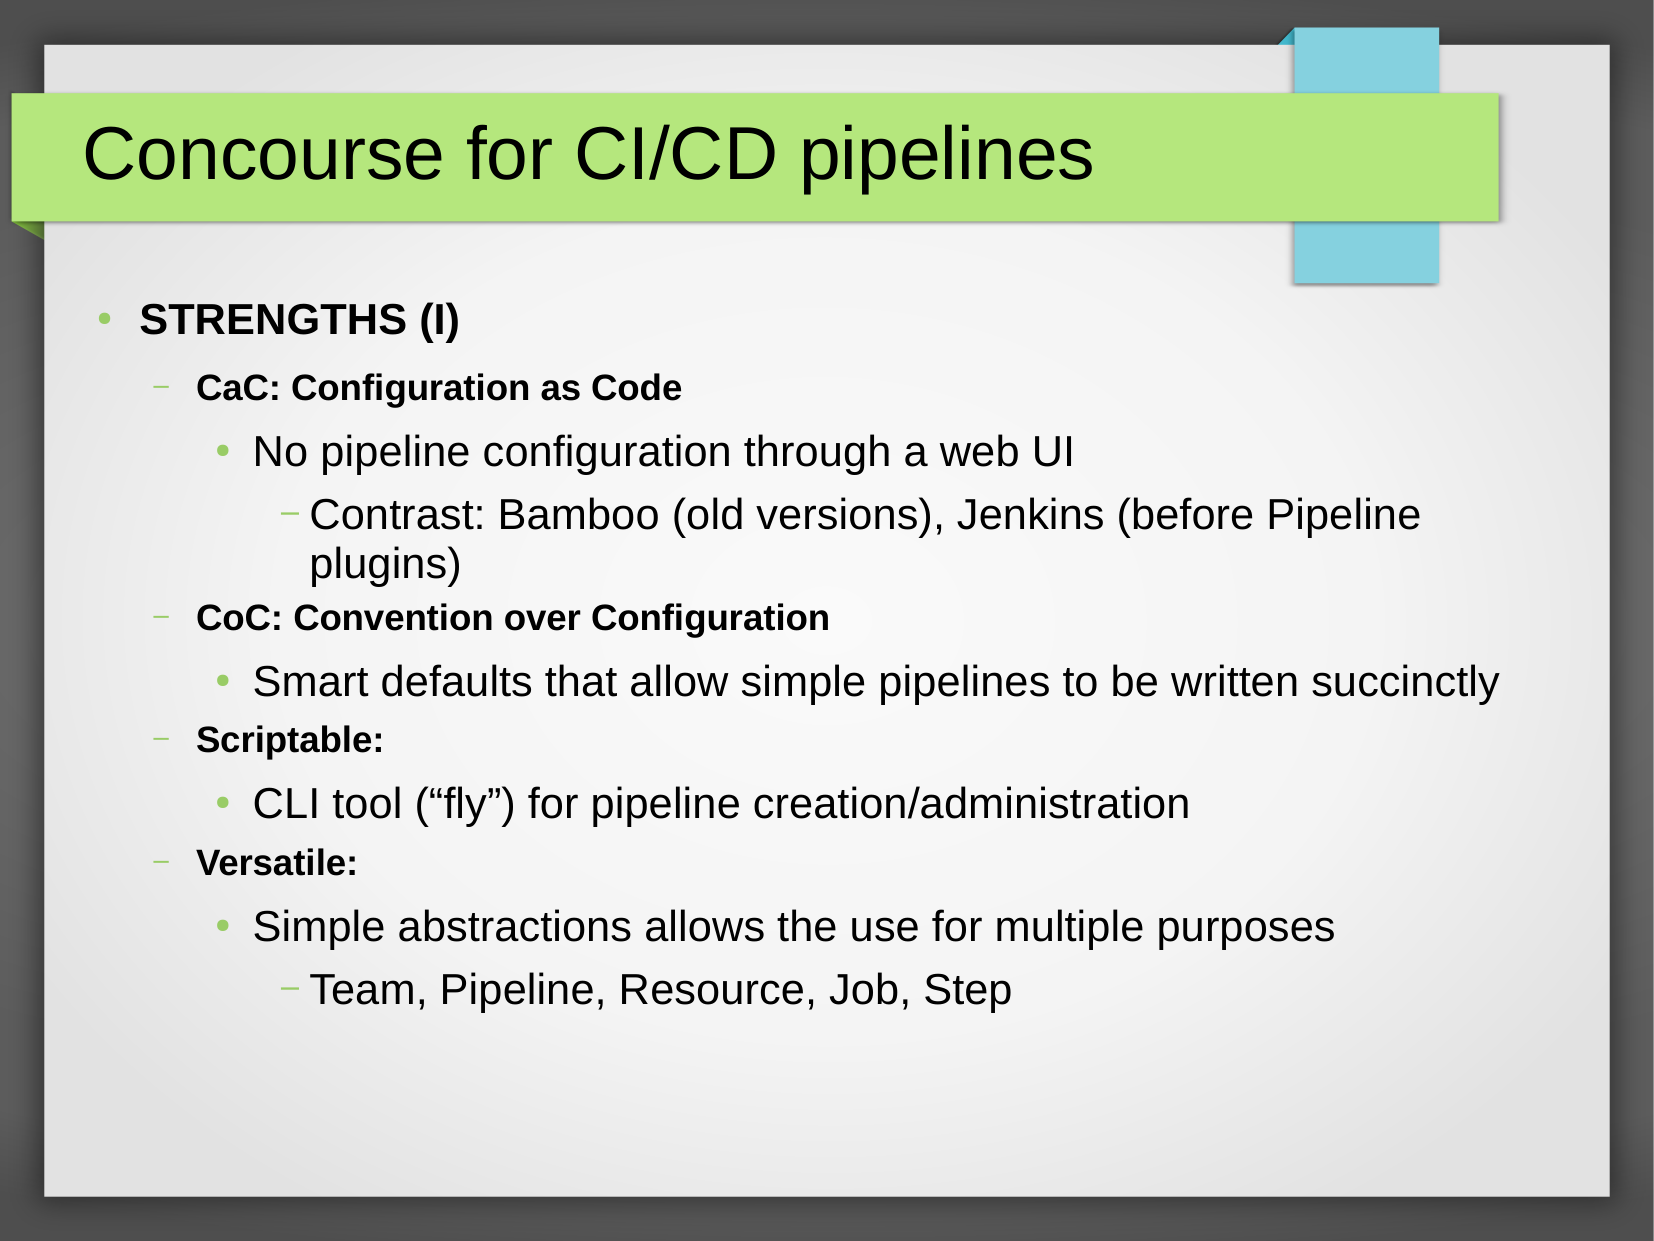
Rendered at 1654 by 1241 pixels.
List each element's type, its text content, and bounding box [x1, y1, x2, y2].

list STRENGTHS (I) CaC: Configuration as Code No pipeline configuration through a web UI Contrast: Bamboo (old versions), Jenkins (before Pipeline plugins) CoC: Convention over Configuration Smart defaults that allow simple pipelines to be written succinctly Scriptable: CLI tool (“fly”) for pipeline creation/administration Versatile: Simple abstractions allows the use for multiple purposes Team, Pipeline, Resource, Job, Step [82, 295, 1571, 1015]
title Concourse for CI/CD pipelines [82, 94, 1264, 213]
picture [0, 0, 1654, 1241]
